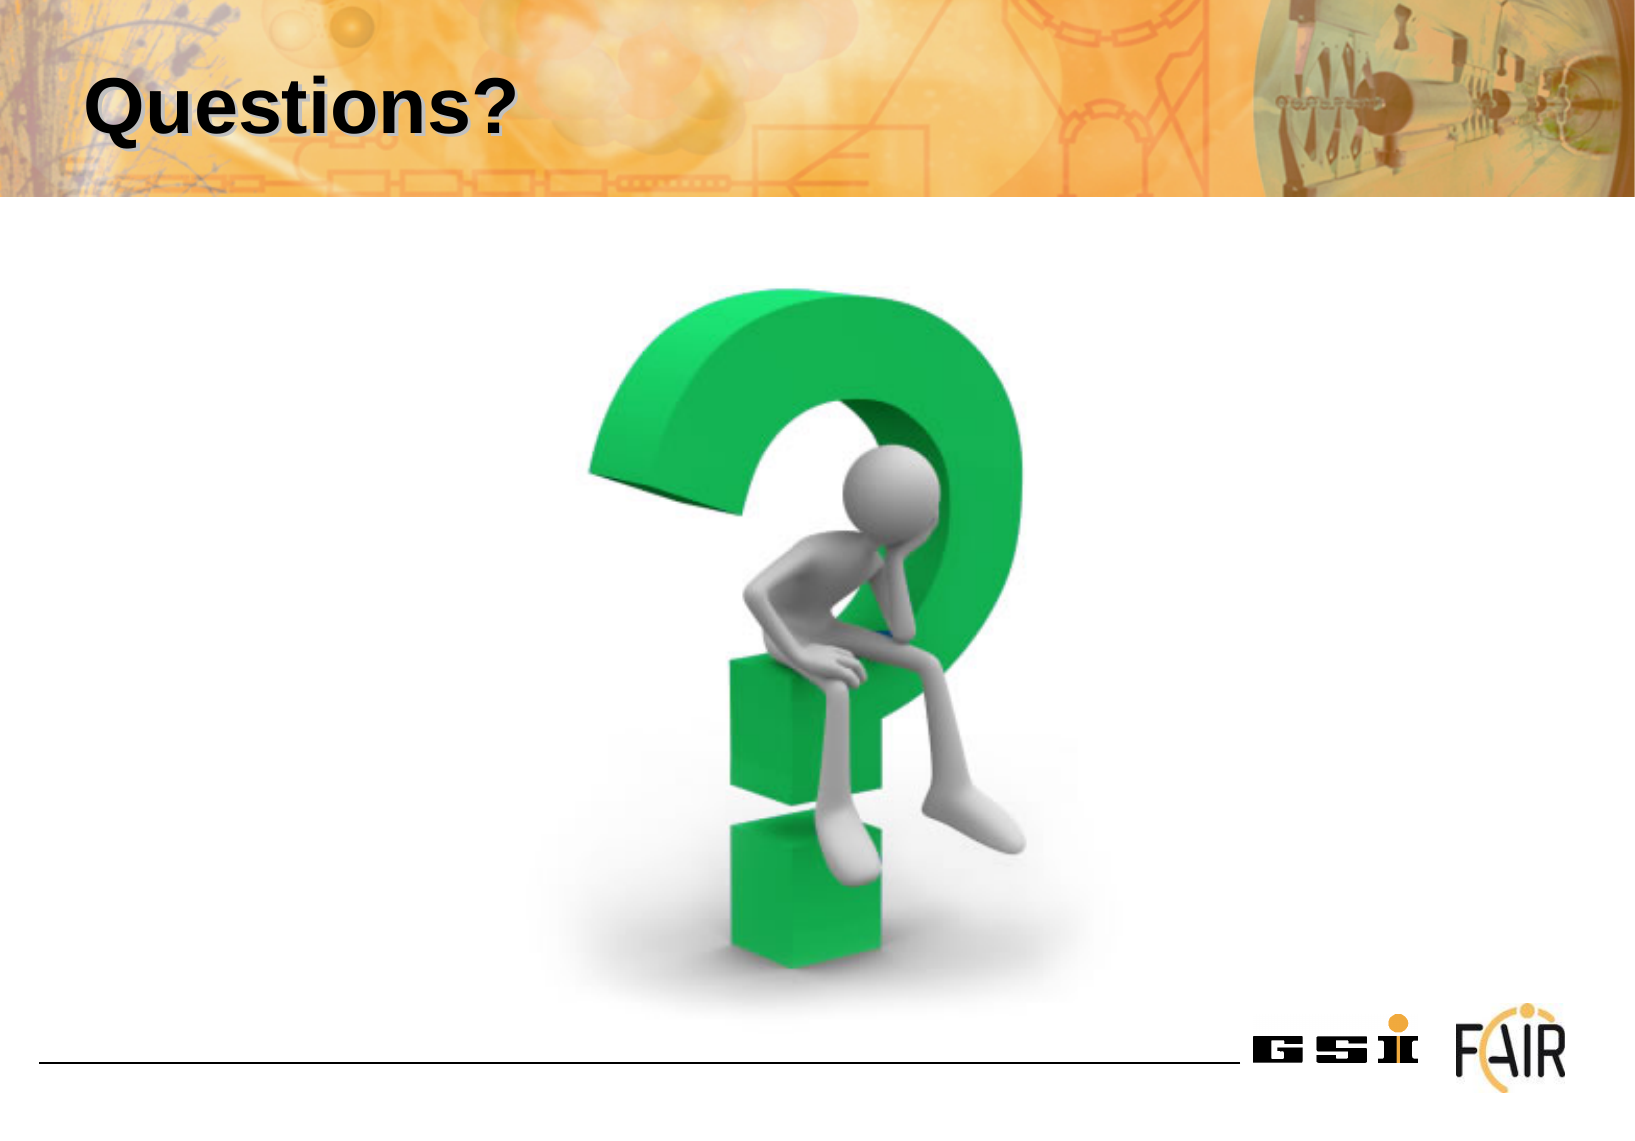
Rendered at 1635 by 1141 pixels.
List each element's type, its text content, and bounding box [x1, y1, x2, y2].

picture [526, 285, 1123, 1034]
title Questions? [68, 12, 1570, 191]
picture [0, 0, 1635, 197]
picture [1456, 1003, 1565, 1093]
picture [1253, 1014, 1418, 1063]
